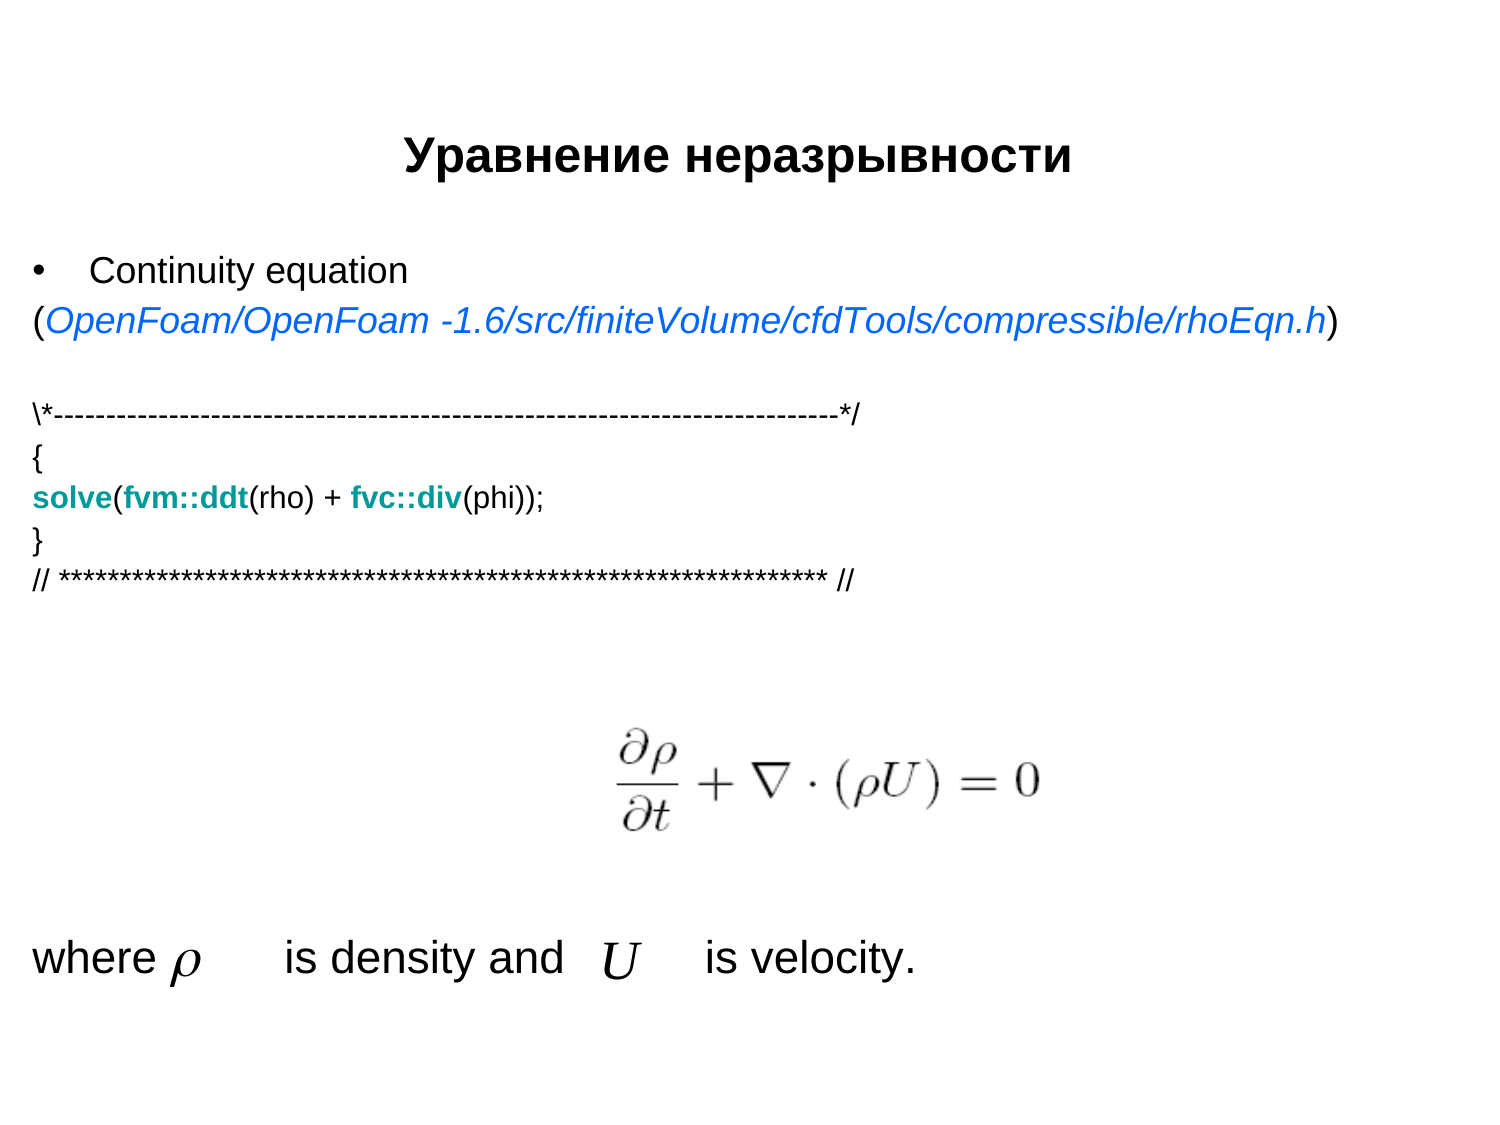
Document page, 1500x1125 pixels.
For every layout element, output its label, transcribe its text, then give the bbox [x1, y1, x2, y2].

chart [159, 939, 214, 999]
picture [596, 702, 1070, 858]
chart [596, 928, 657, 994]
title Уравнение неразрывности [75, 45, 1426, 233]
list Continuity equation (OpenFoam/OpenFoam -1.6/src/finiteVolume/cfdTools/compressible/rhoEqn.h) \*---------------------------------------------------------------------------*/ { solve(fvm::ddt(rho) + fvc::div(phi)); } // *************************************************************** // where is density and is velocity. [17, 243, 1435, 1054]
